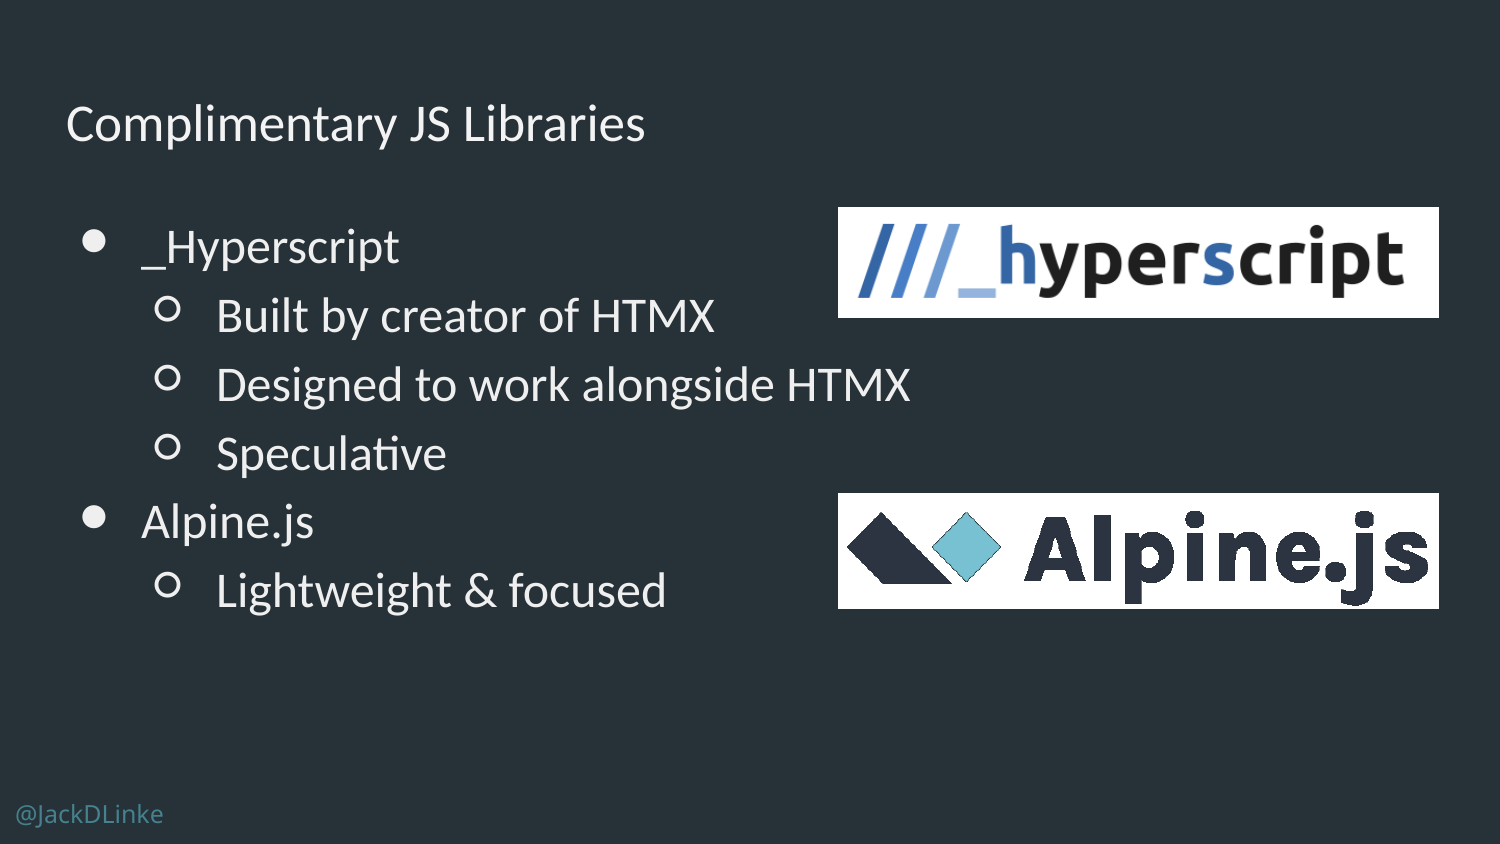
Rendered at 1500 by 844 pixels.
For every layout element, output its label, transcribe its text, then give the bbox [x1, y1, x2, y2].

title Complimentary JS Libraries [51, 72, 1449, 167]
picture [838, 207, 1439, 318]
picture [838, 493, 1439, 609]
list _Hyperscript Built by creator of HTMX Designed to work alongside HTMX Speculative Alpine.js Lightweight & focused [51, 189, 1449, 750]
